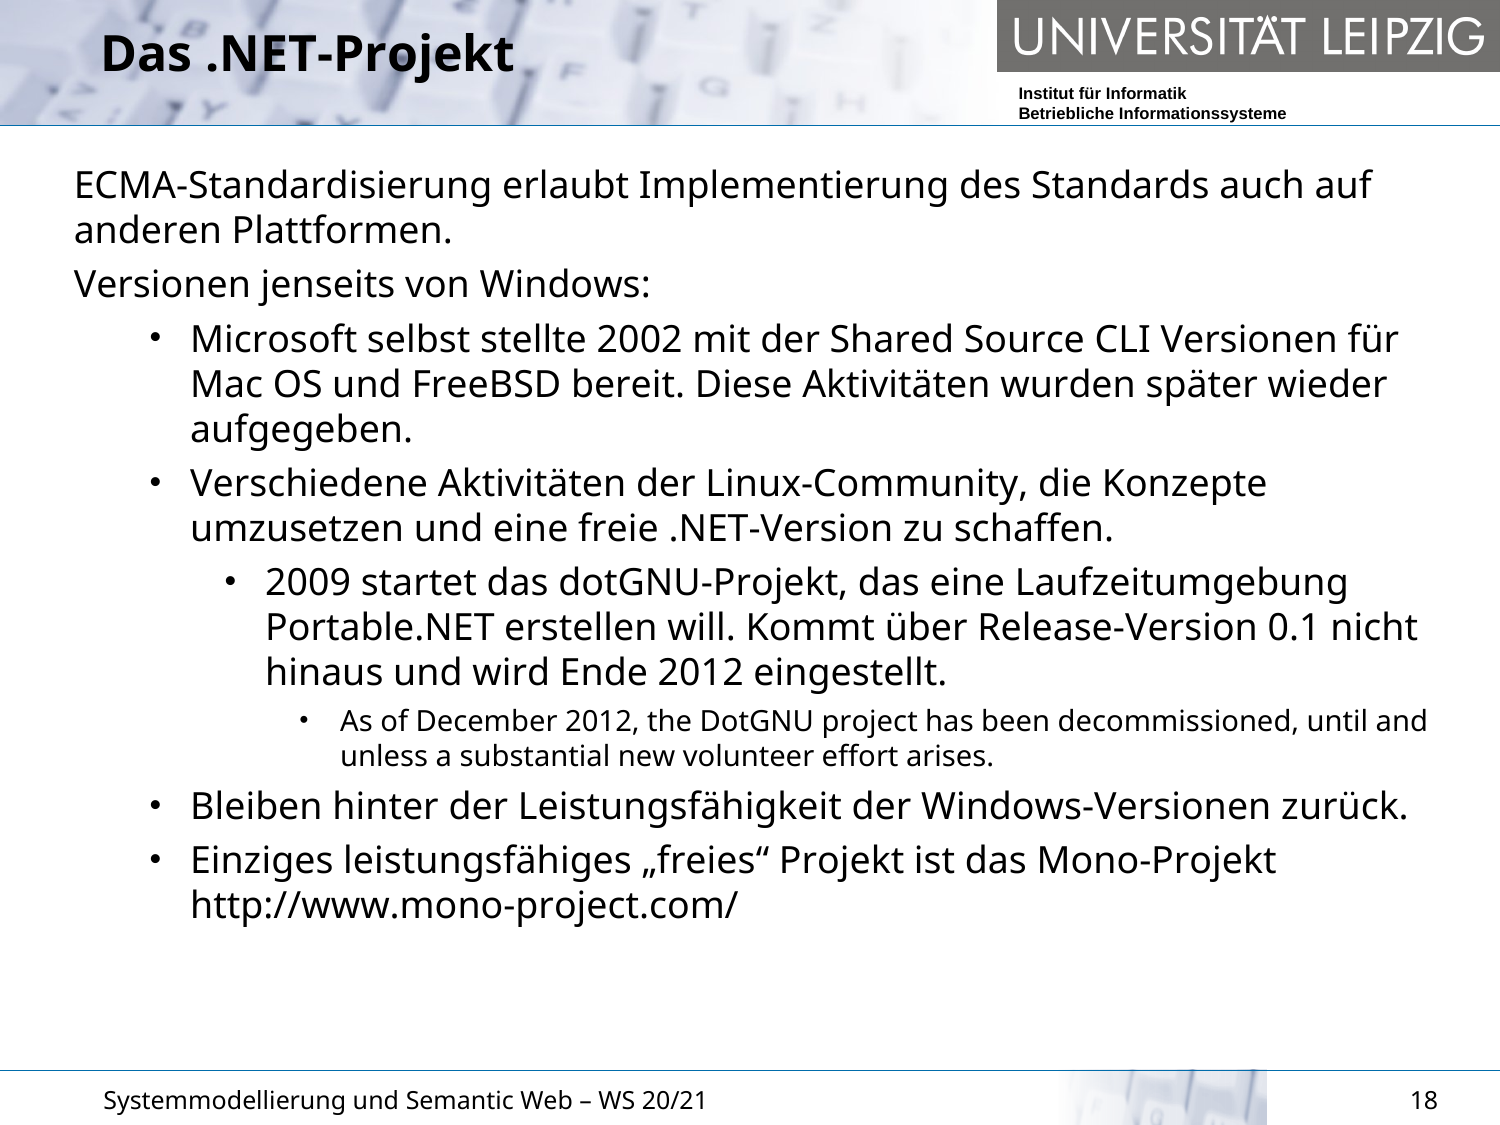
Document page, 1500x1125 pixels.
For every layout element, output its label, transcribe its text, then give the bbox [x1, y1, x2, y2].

text_box ECMA-Standardisierung erlaubt Implementierung des Standards auch auf anderen Plattformen. Versionen jenseits von Windows: Microsoft selbst stellte 2002 mit der Shared Source CLI Versionen für Mac OS und FreeBSD bereit. Diese Aktivitäten wurden später wieder aufgegeben. Verschiedene Aktivitäten der Linux-Community, die Konzepte umzusetzen und eine freie .NET-Version zu schaffen. 2009 startet das dotGNU-Projekt, das eine Laufzeitumgebung Portable.NET erstellen will. Kommt über Release-Version 0.1 nicht hinaus und wird Ende 2012 eingestellt. As of December 2012, the DotGNU project has been decommissioned, until and unless a substantial new volunteer effort arises. Bleiben hinter der Leistungsfähigkeit der Windows-Versionen zurück. Einziges leistungsfähiges „freies“ Projekt ist das Mono-Projekt http://www.mono-project.com/ [59, 153, 1447, 935]
text_box Das .NET-Projekt [85, 13, 531, 90]
picture [0, 0, 1500, 125]
picture [1057, 1071, 1267, 1125]
